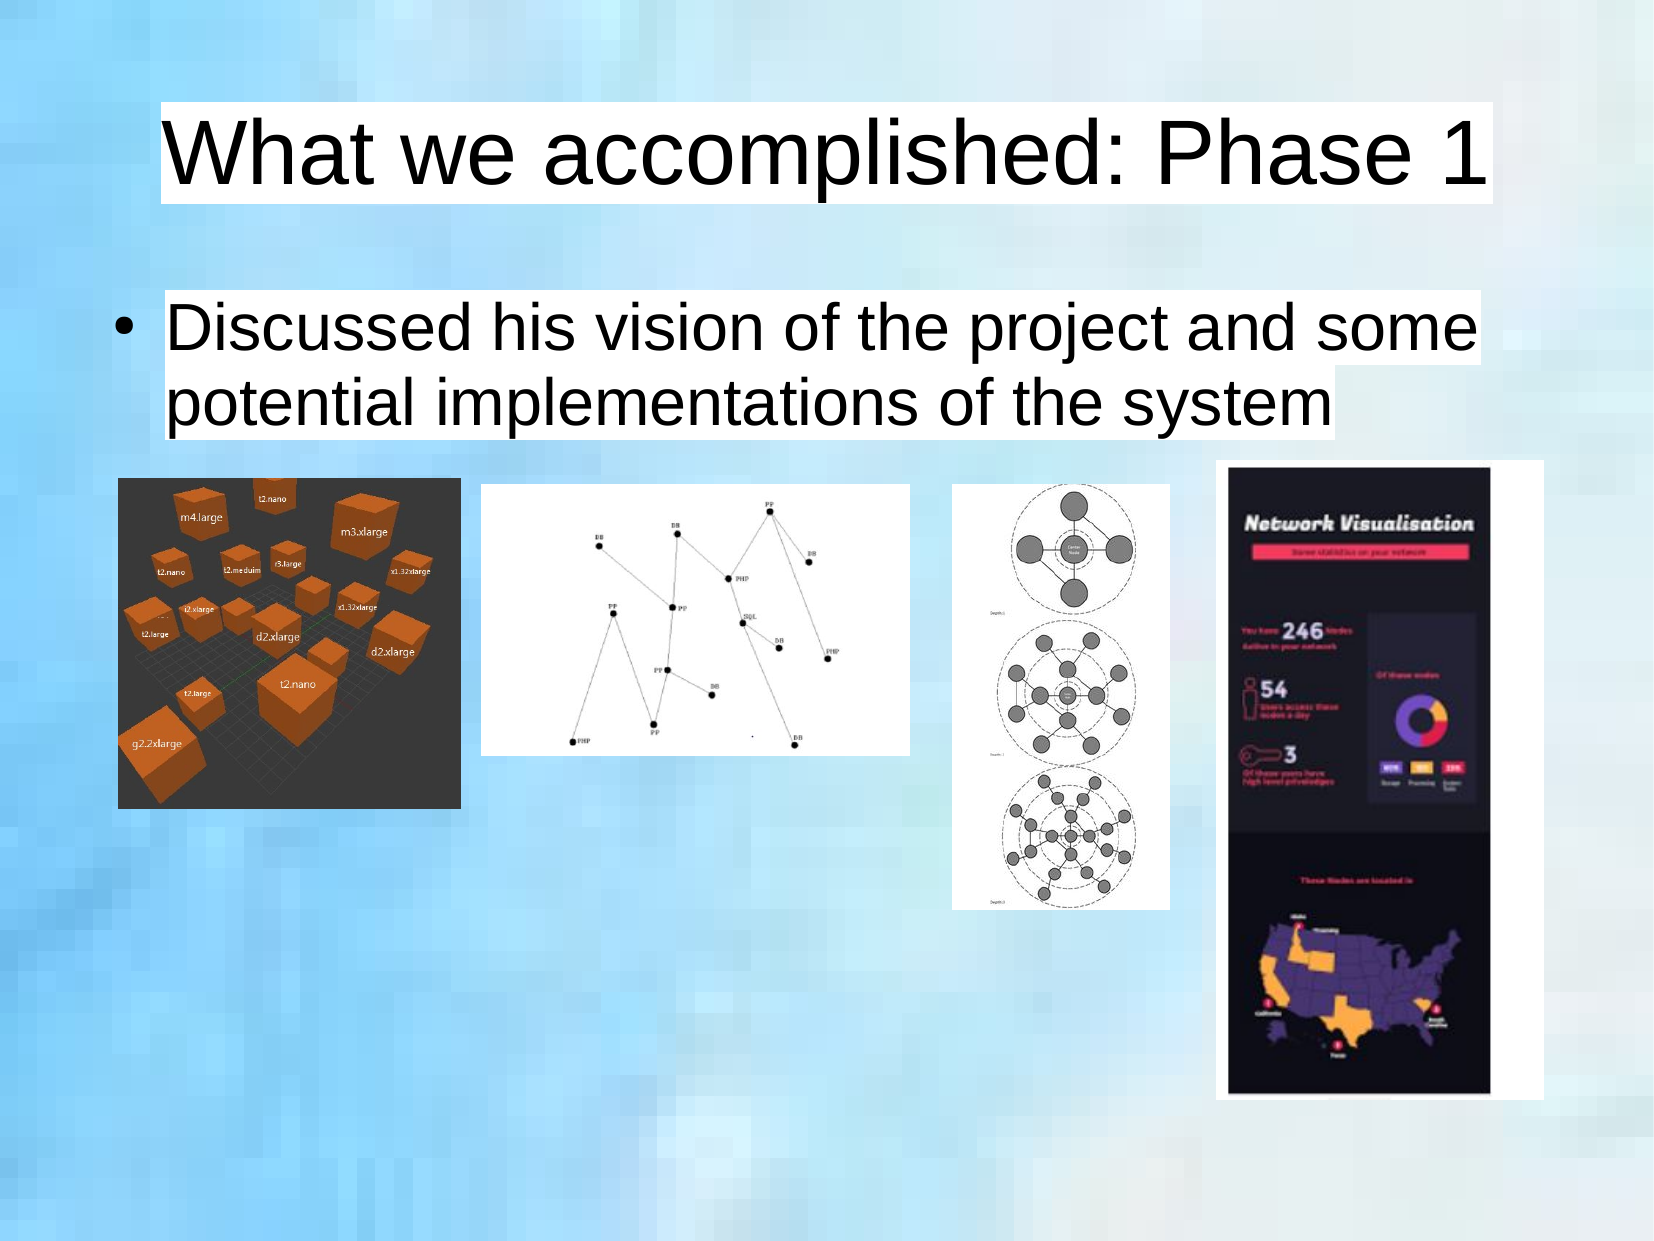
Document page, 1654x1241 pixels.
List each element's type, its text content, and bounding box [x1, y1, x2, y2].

picture [0, 0, 1654, 1241]
title What we accomplished: Phase 1 [82, 49, 1571, 257]
list Discussed his vision of the project and some potential implementations of the system [94, 290, 1583, 1010]
